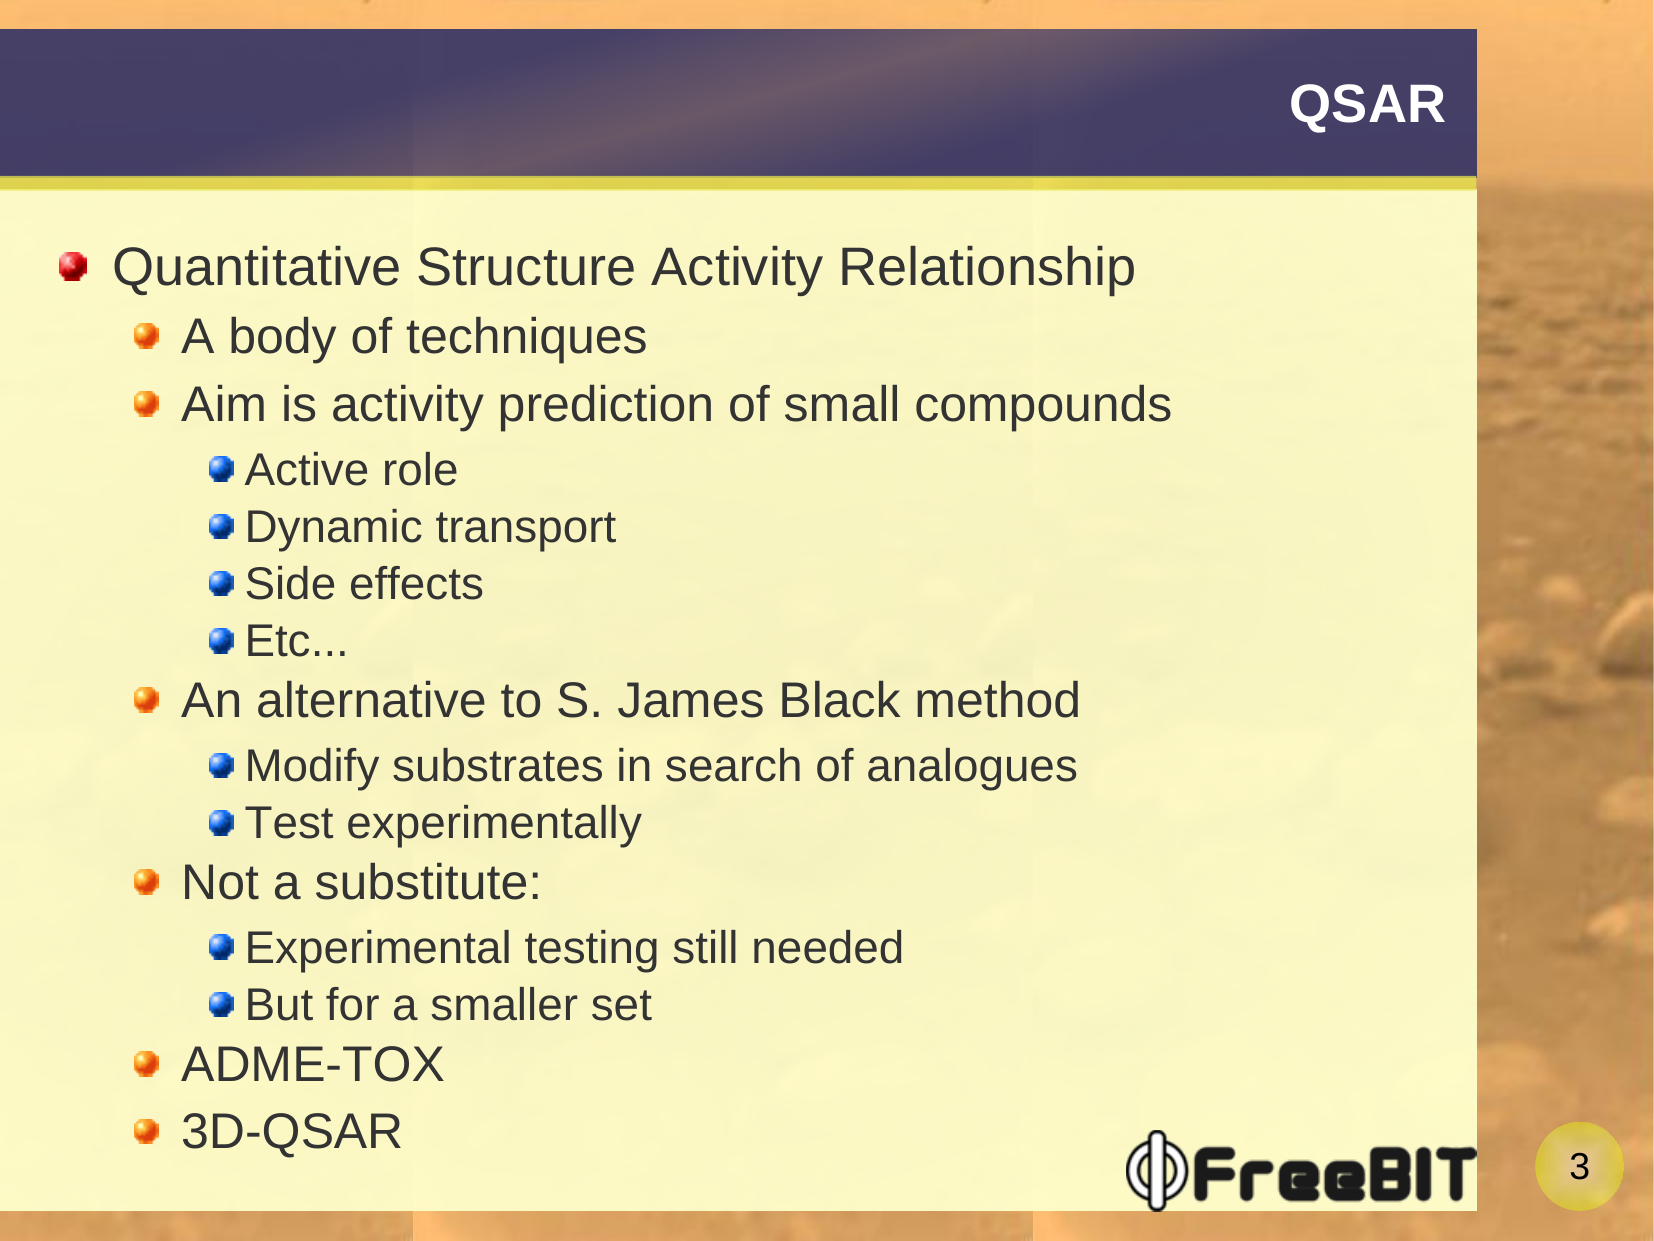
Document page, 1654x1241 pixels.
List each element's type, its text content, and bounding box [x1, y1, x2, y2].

picture [0, 0, 1654, 1241]
title QSAR [29, 59, 1447, 148]
list Quantitative Structure Activity Relationship A body of techniques Aim is activity prediction of small compounds Active role Dynamic transport Side effects Etc... An alternative to S. James Black method Modify substrates in search of analogues Test experimentally Not a substitute: Experimental testing still needed But for a smaller set ADME-TOX 3D-QSAR [59, 236, 1418, 1182]
